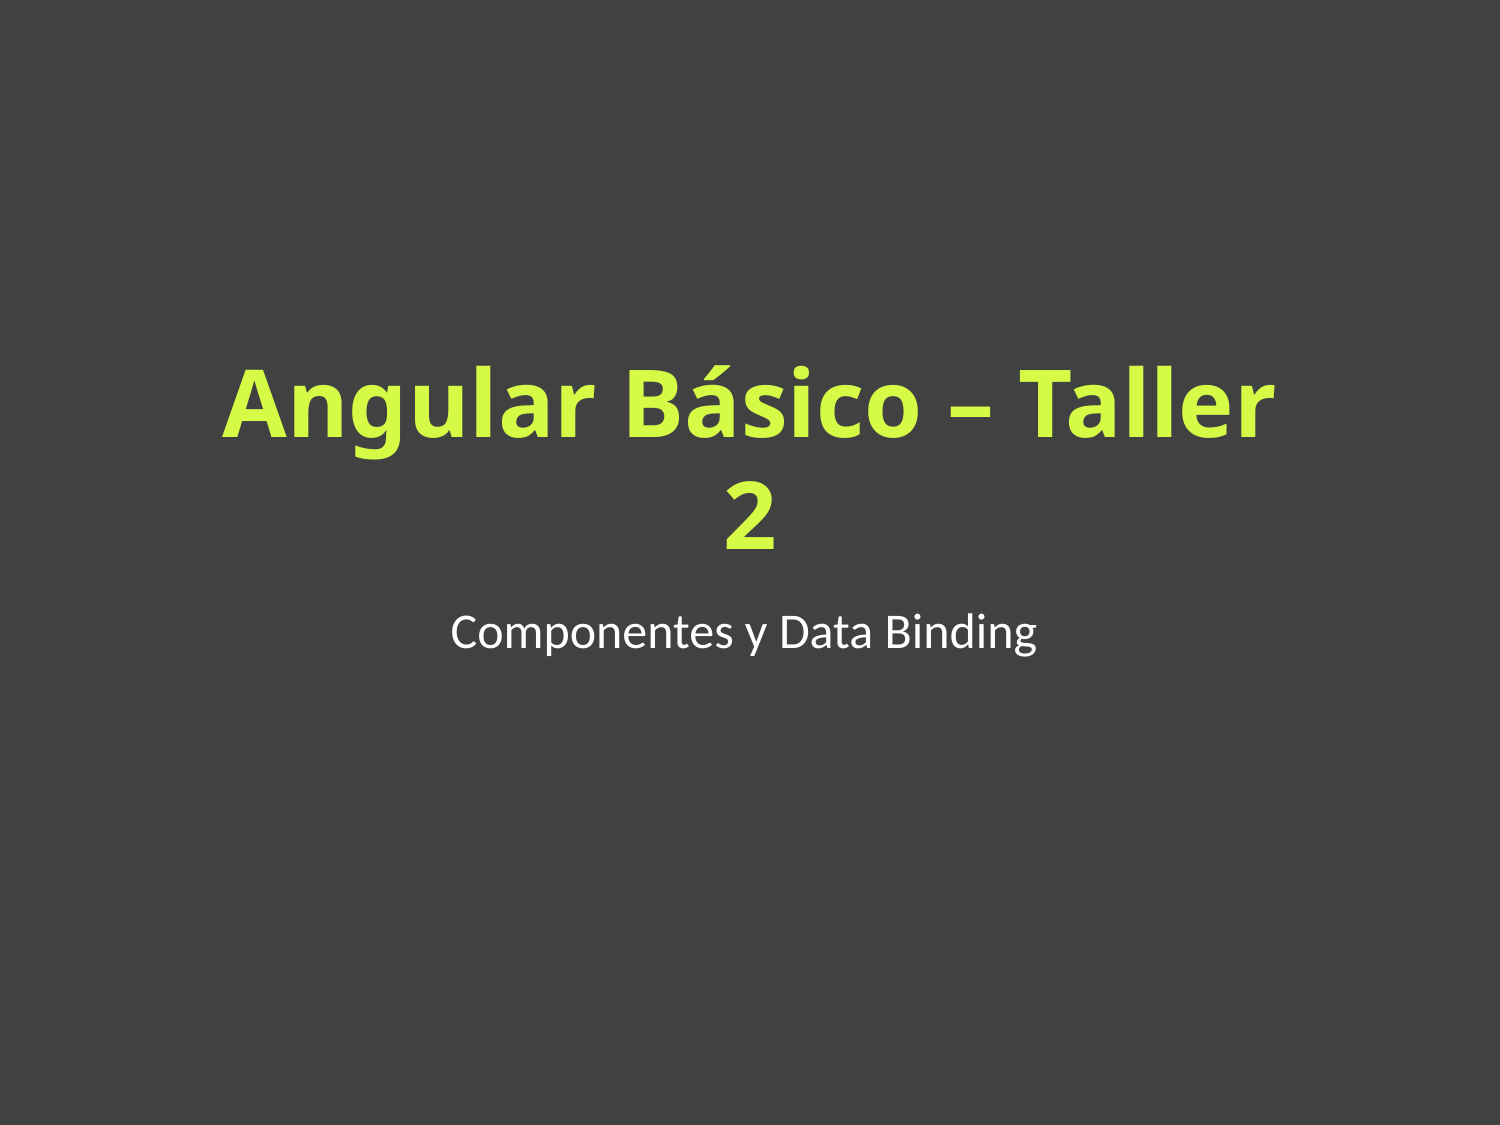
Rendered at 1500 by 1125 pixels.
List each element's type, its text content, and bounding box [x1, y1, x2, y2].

subtitle Componentes y Data Binding [88, 590, 1400, 863]
title Angular Básico – Taller 2 [187, 184, 1313, 576]
